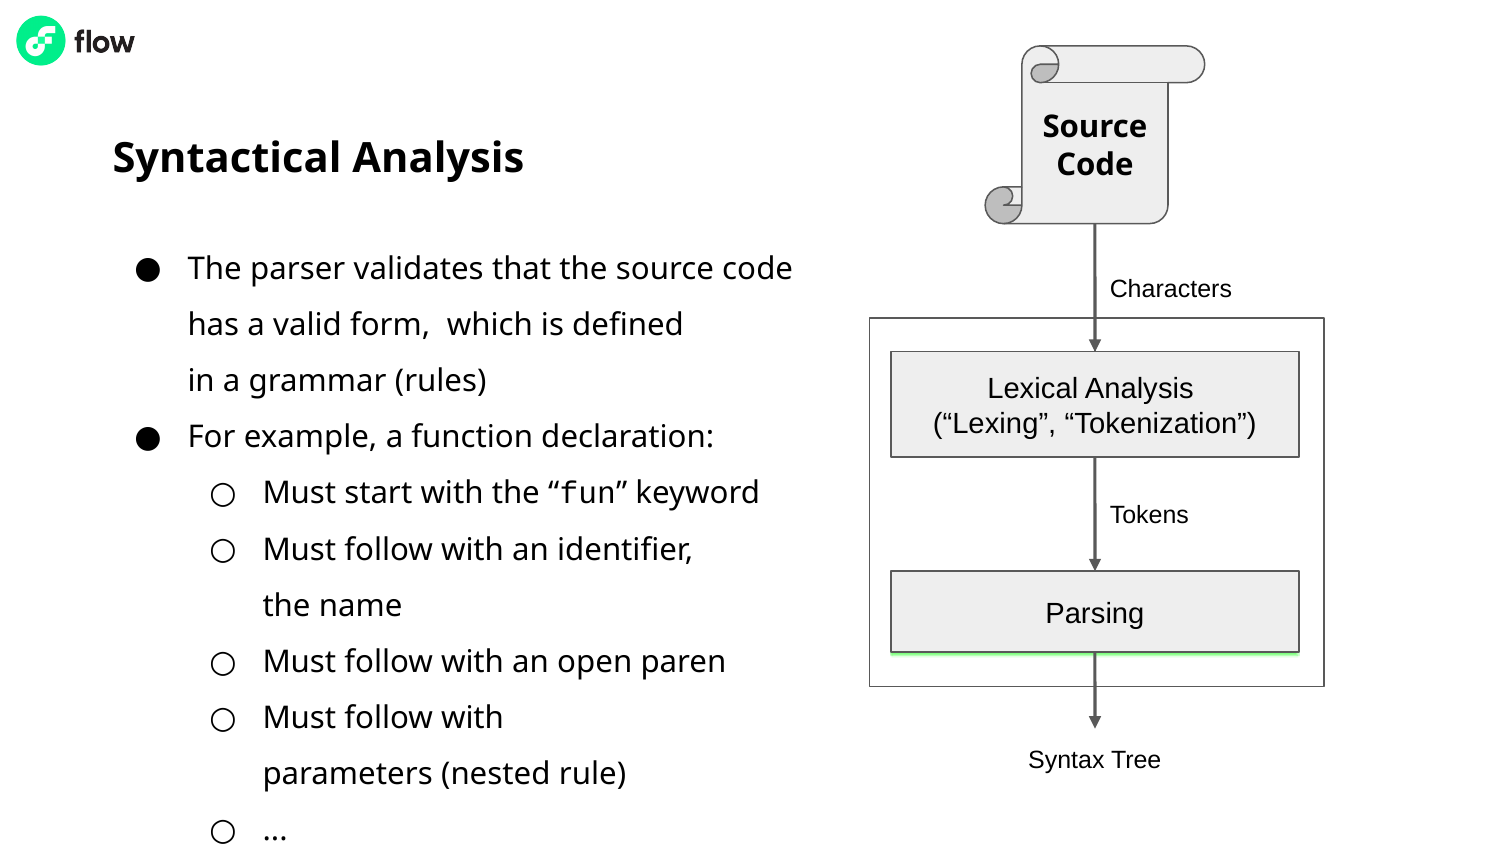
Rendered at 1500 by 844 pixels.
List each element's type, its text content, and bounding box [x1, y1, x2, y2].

text_box Parsing [890, 571, 1299, 653]
text_box Tokens [1094, 483, 1276, 544]
text_box Syntax Tree [1004, 728, 1186, 789]
picture [14, 14, 137, 67]
text_box [869, 318, 1094, 687]
text_box Characters [1094, 257, 1276, 318]
text_box Syntactical Analysis [97, 115, 820, 197]
text_box Source Code [1005, 45, 1205, 224]
text_box Lexical Analysis (“Lexing”, “Tokenization”) [890, 351, 1299, 457]
text_box The parser validates that the source code has a valid form, which is defined in a grammar (rules) For example, a function declaration: Must start with the “fun” keyword Must follow with an identifier, the name Must follow with an open paren Must follow with parameters (nested rule) ... [97, 214, 850, 777]
text_box [1096, 318, 1324, 687]
